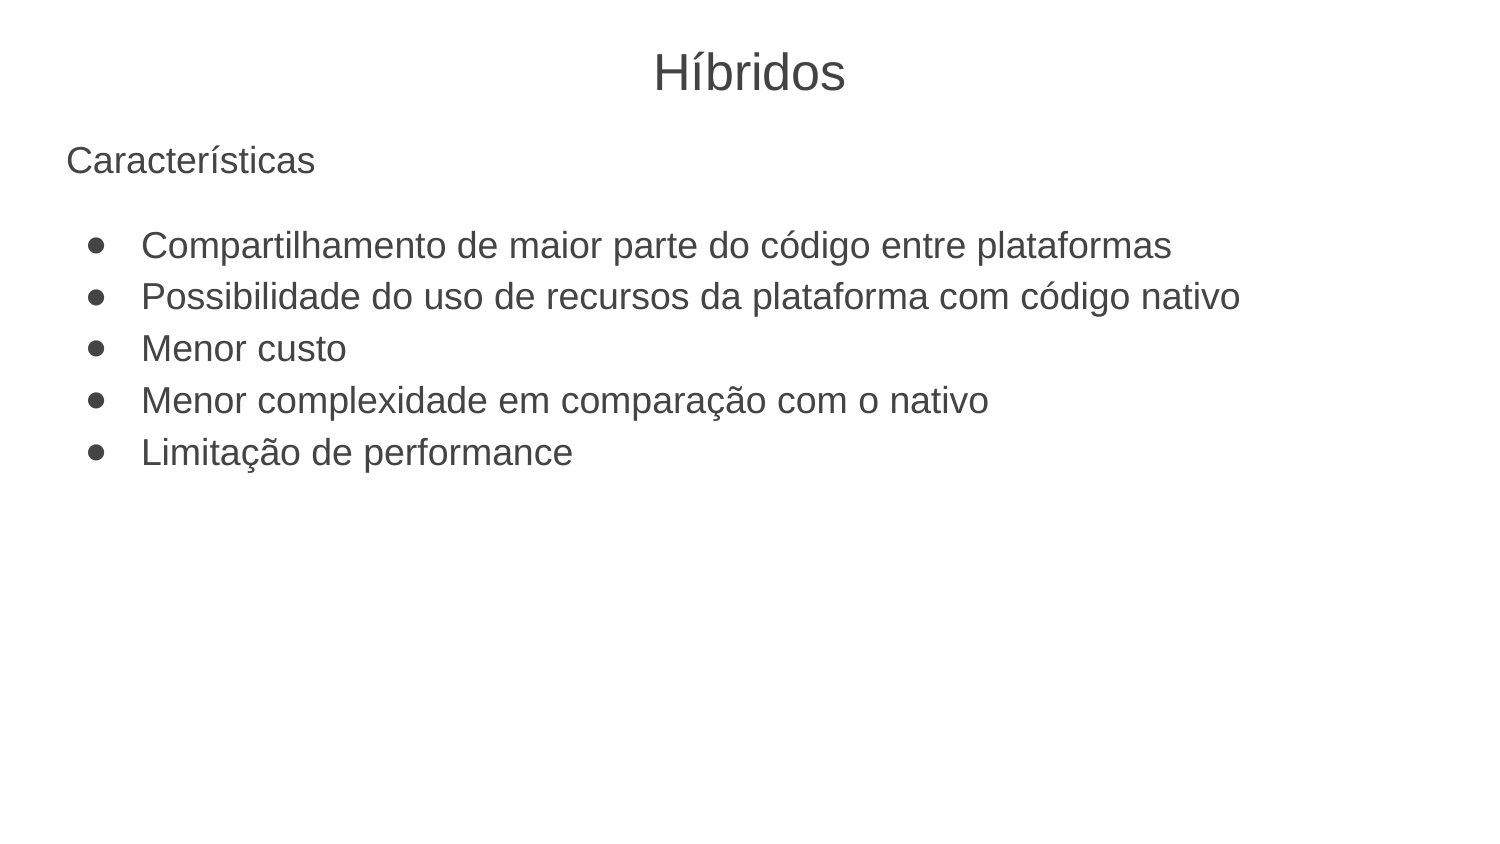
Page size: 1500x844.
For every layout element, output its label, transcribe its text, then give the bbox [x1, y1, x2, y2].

list Características Compartilhamento de maior parte do código entre plataformas Possibilidade do uso de recursos da plataforma com código nativo Menor custo Menor complexidade em comparação com o nativo Limitação de performance [51, 114, 1449, 675]
text_box Híbridos [437, 23, 1063, 144]
